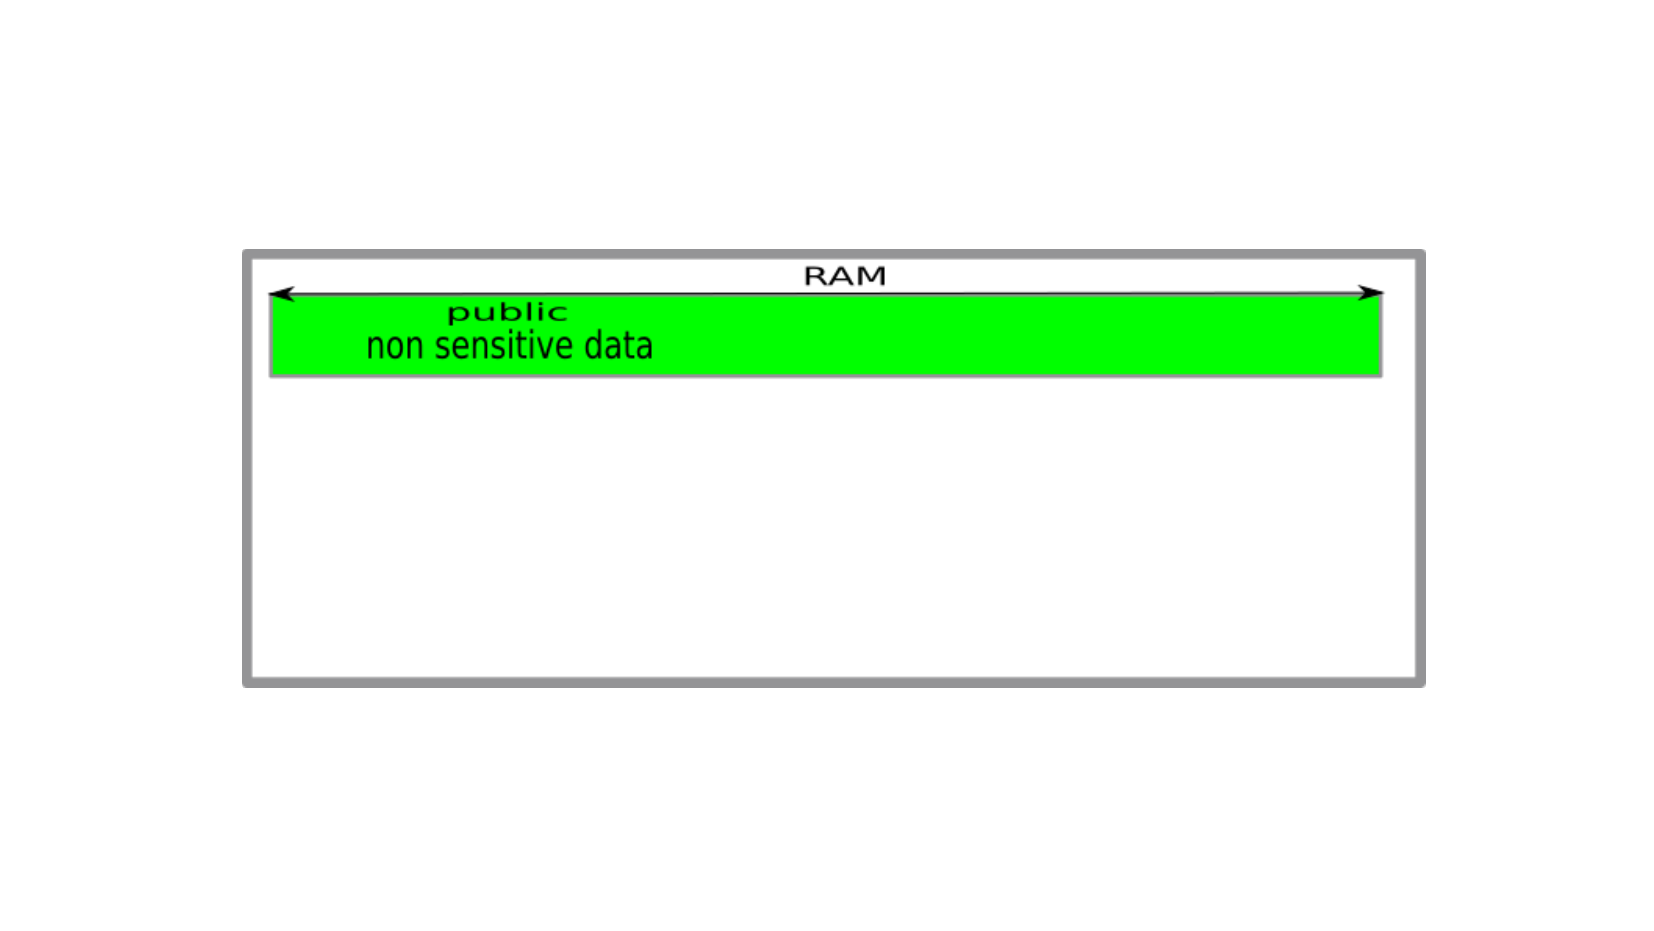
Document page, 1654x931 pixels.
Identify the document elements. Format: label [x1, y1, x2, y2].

picture [242, 249, 1426, 688]
